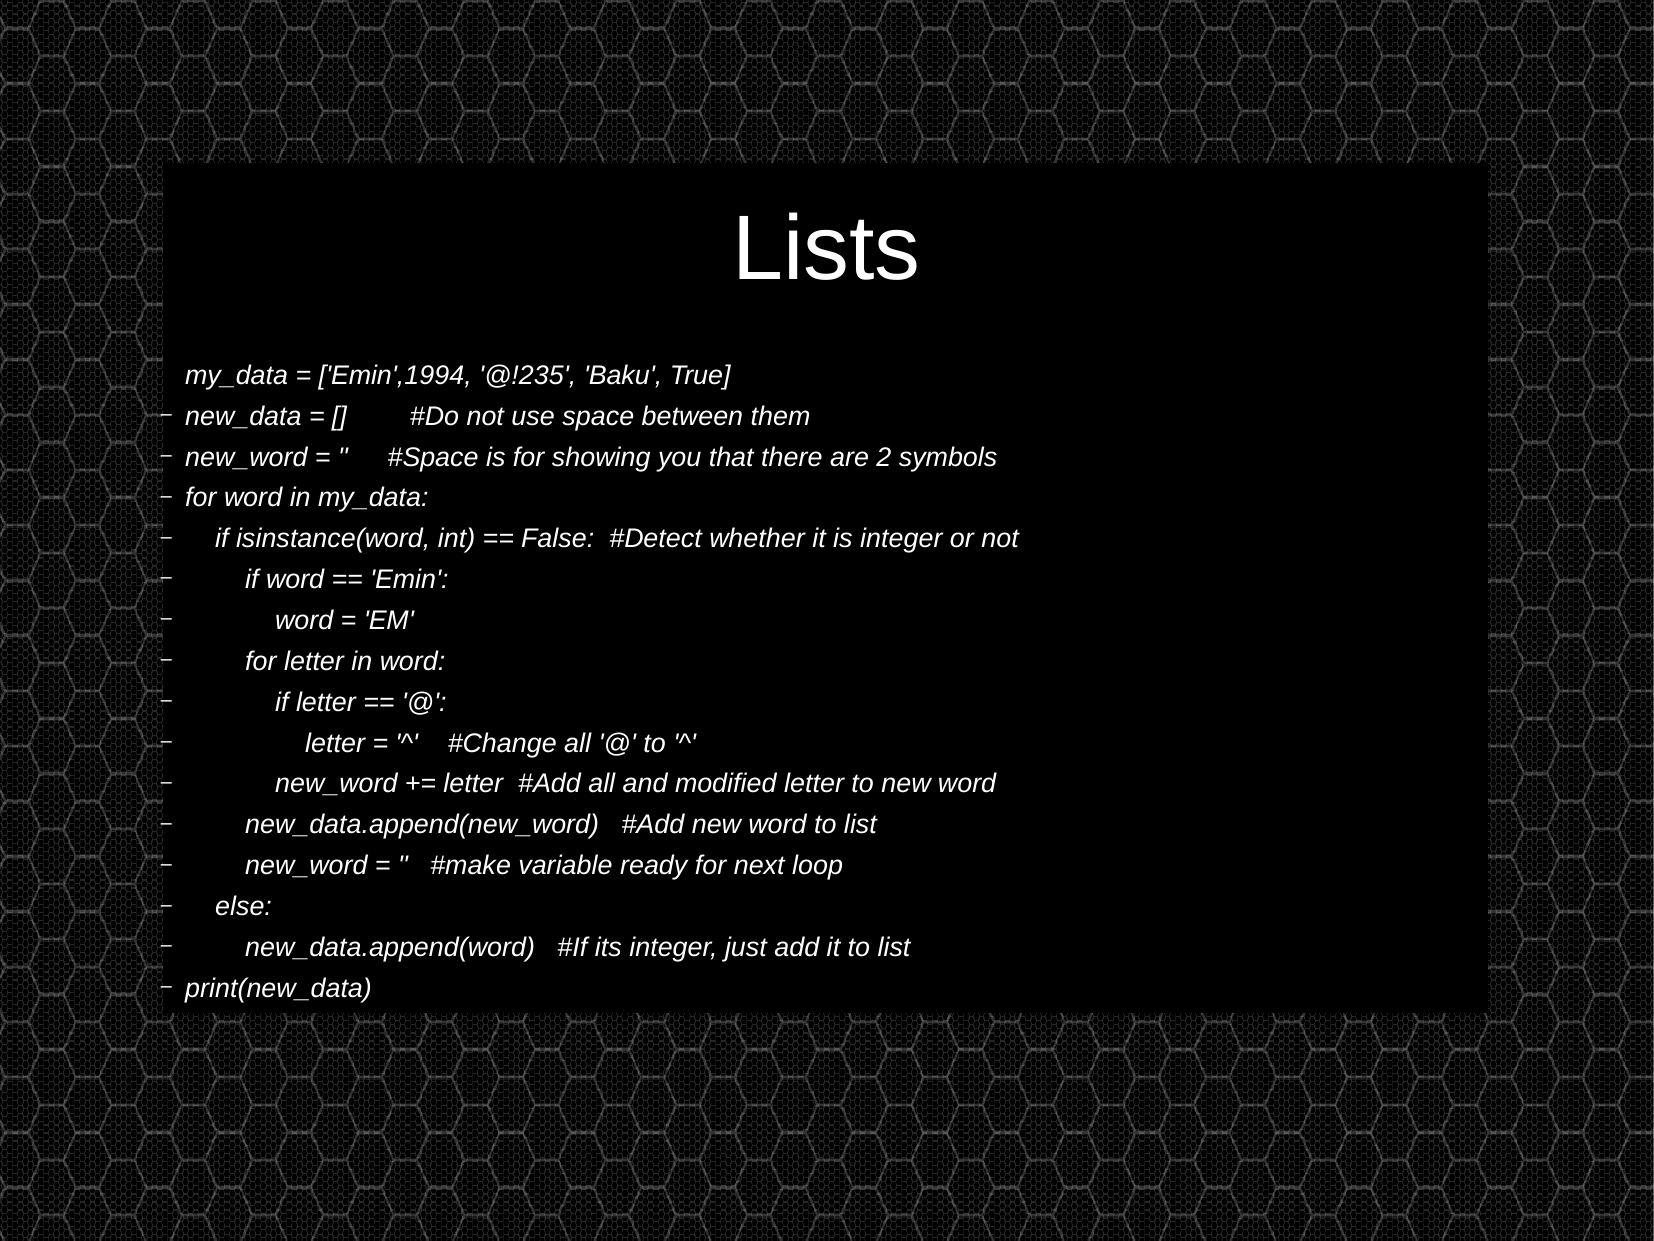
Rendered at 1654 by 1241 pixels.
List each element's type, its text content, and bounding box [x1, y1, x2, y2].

list my_data = ['Emin',1994, '@!235', 'Baku', True] new_data = [] #Do not use space between them new_word = '' #Space is for showing you that there are 2 symbols for word in my_data: if isinstance(word, int) == False: #Detect whether it is integer or not if word == 'Emin': word = 'EM' for letter in word: if letter == '@': letter = '^' #Change all '@' to '^' new_word += letter #Add all and modified letter to new word new_data.append(new_word) #Add new word to list new_word = '' #make variable ready for next loop else: new_data.append(word) #If its integer, just add it to list print(new_data) [120, 360, 1501, 1010]
title Lists [82, 165, 1571, 331]
picture [0, 0, 1654, 1241]
